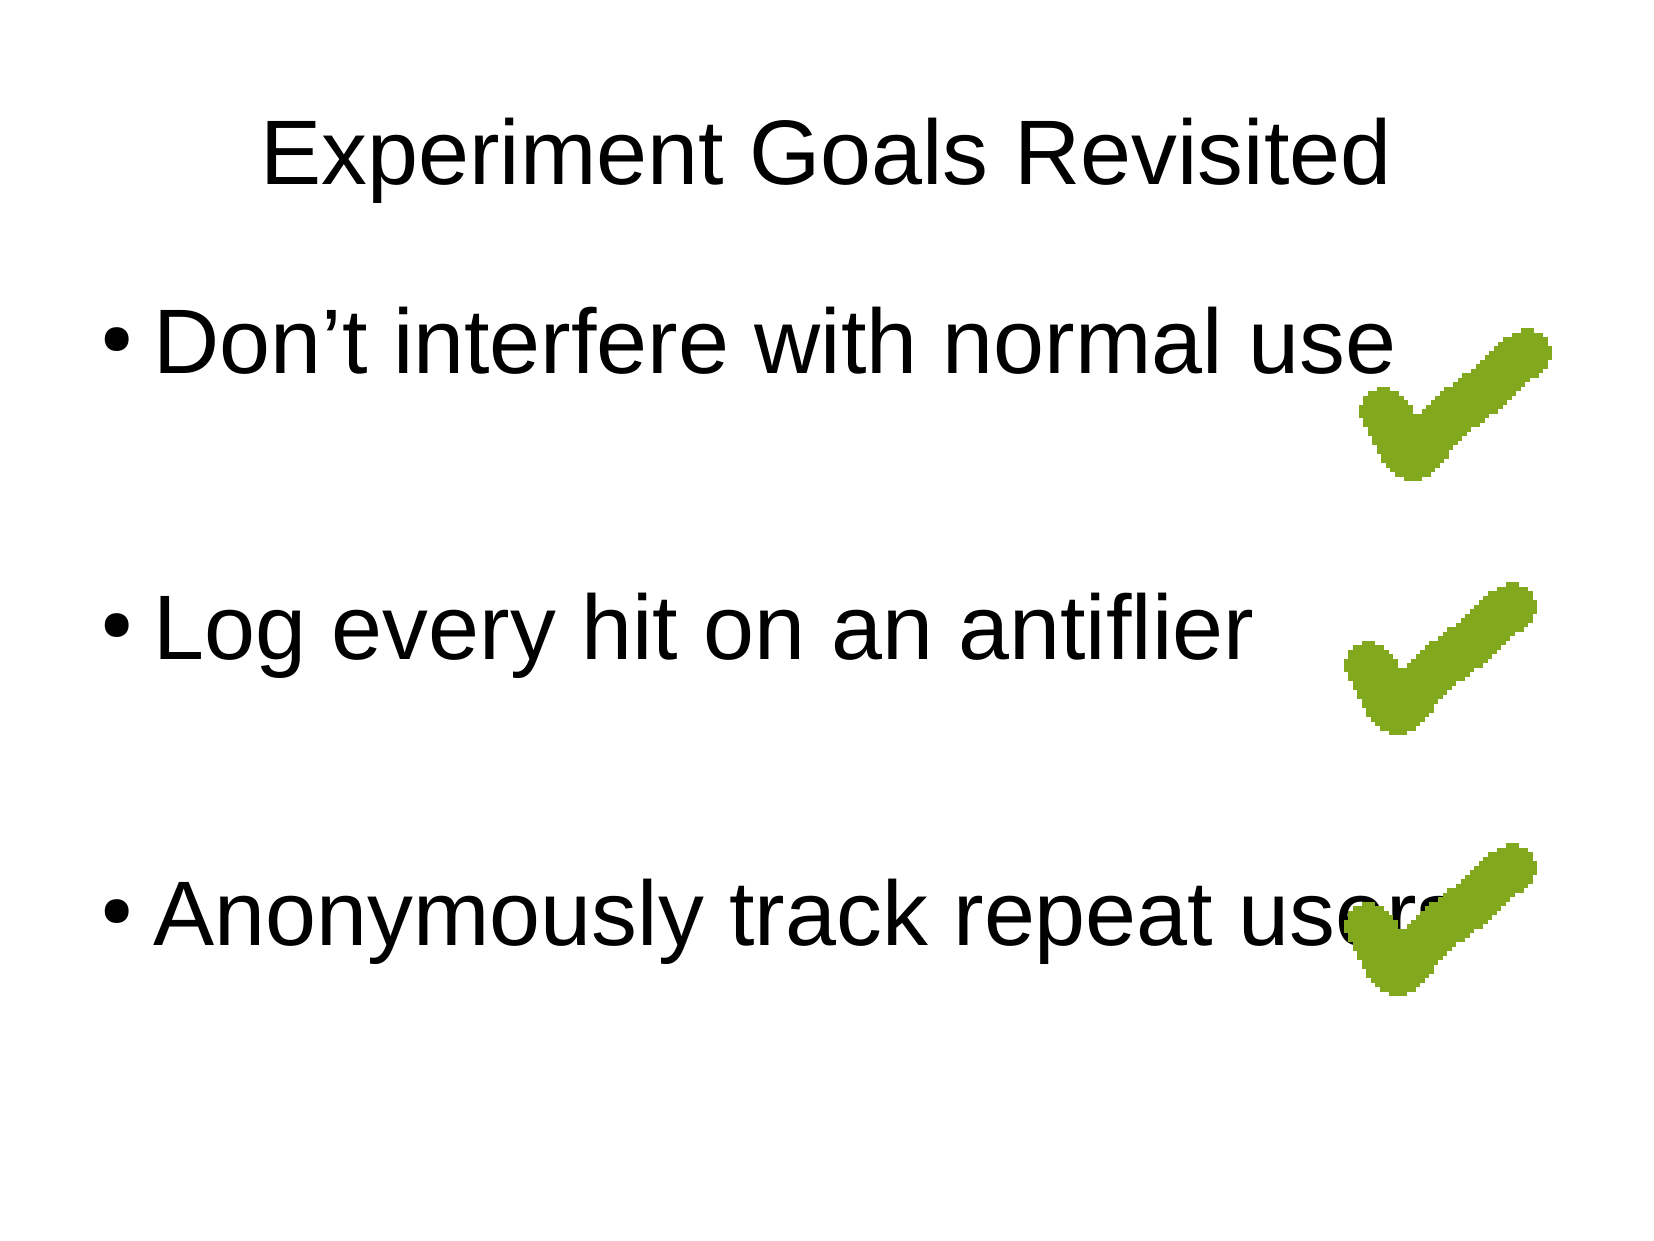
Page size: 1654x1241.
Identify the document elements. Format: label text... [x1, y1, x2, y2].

picture [1335, 785, 1560, 1010]
picture [1350, 270, 1575, 496]
list Don’t interfere with normal use Log every hit on an antiflier Anonymously track repeat users [82, 290, 1571, 1010]
picture [1335, 524, 1560, 750]
title Experiment Goals Revisited [82, 49, 1571, 257]
